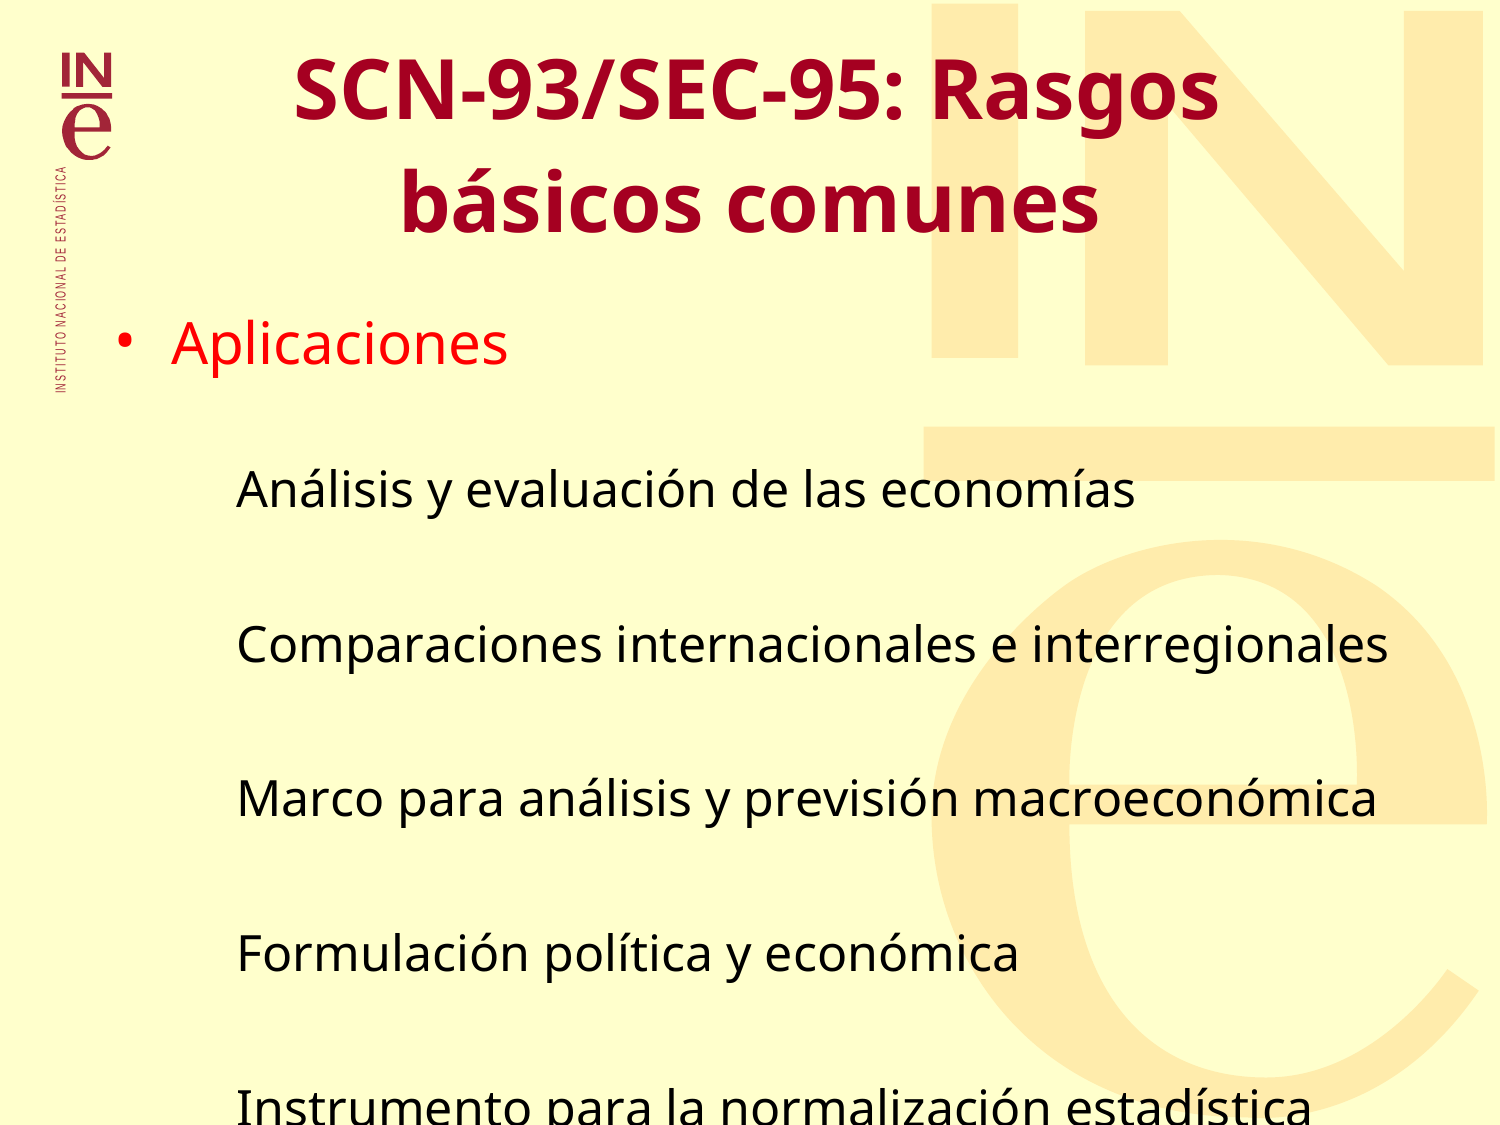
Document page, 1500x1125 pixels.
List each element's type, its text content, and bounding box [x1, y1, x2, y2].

title SCN-93/SEC-95: Rasgos básicos comunes [112, 36, 1388, 252]
list Aplicaciones Análisis y evaluación de las economías Comparaciones internacionales e interregionales Marco para análisis y previsión macroeconómica Formulación política y económica Instrumento para la normalización estadística [99, 299, 1438, 1125]
